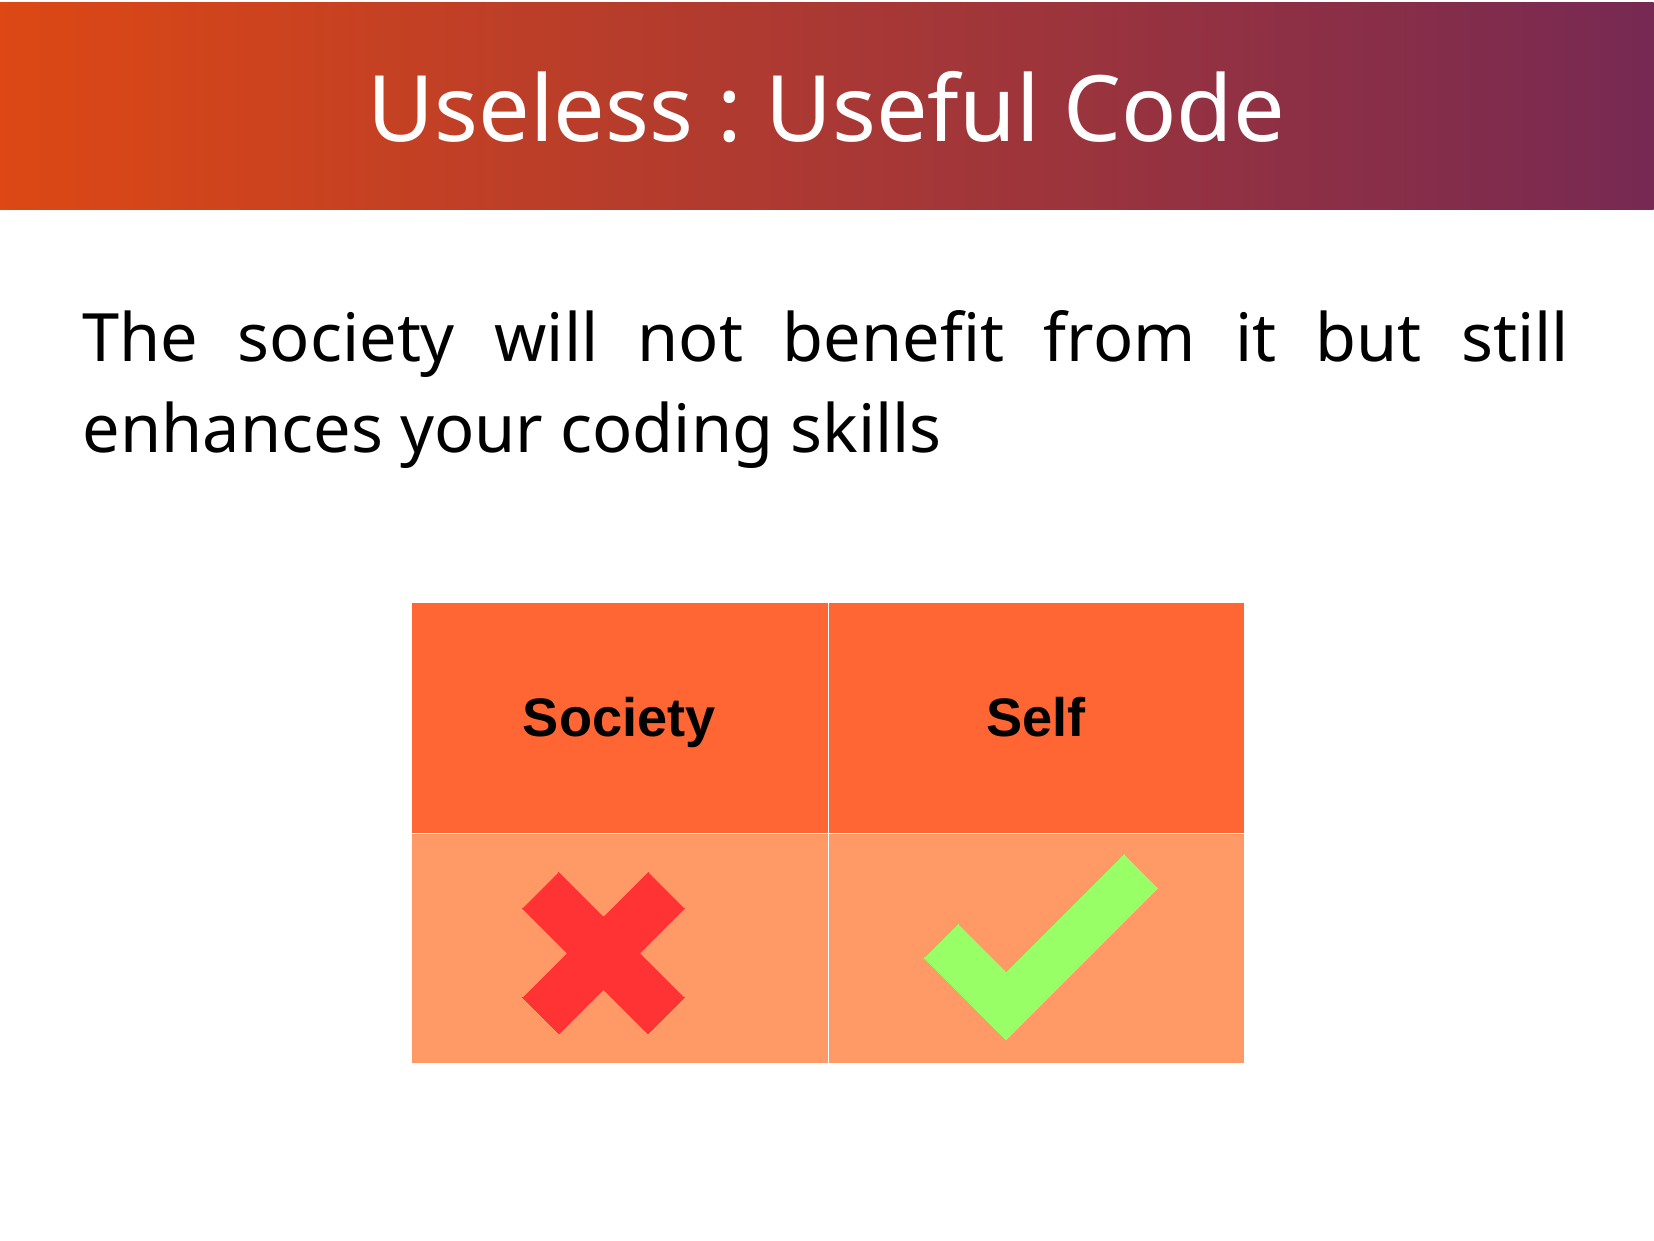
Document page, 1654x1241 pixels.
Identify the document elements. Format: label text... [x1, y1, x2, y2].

text_box [924, 854, 1158, 1040]
text_box [522, 872, 685, 1034]
table_cell [829, 834, 1244, 1063]
table_header Self [829, 603, 1244, 833]
table_header Society [412, 603, 828, 833]
title Useless : Useful Code [0, 2, 1654, 210]
table_cell [412, 834, 828, 1063]
list The society will not benefit from it but still enhances your coding skills [82, 290, 1571, 1010]
